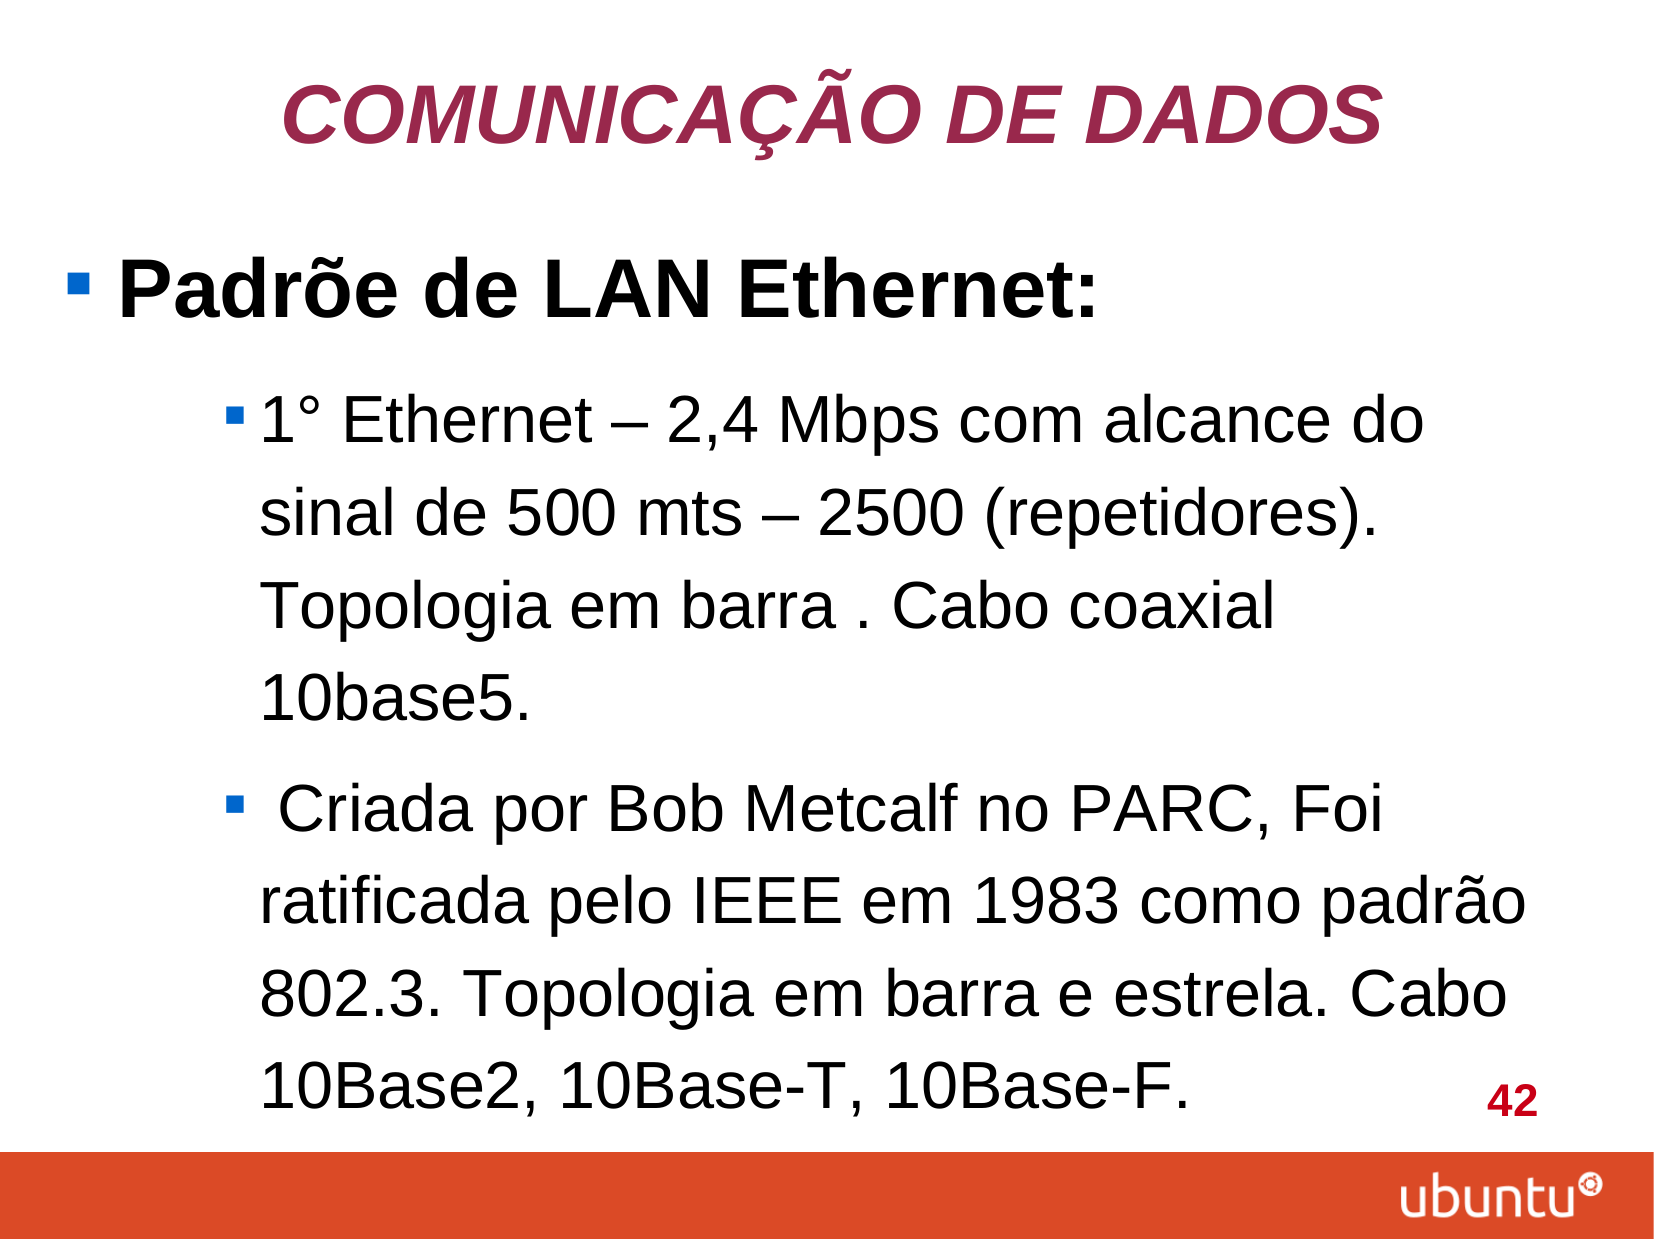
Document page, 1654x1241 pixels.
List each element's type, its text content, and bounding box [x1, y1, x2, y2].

text_box <number> [1473, 1063, 1654, 1134]
title COMUNICAÇÃO DE DADOS [11, 7, 1654, 200]
list Padrõe de LAN Ethernet: 1° Ethernet – 2,4 Mbps com alcance do sinal de 500 mts – 2500 (repetidores). Topologia em barra . Cabo coaxial 10base5. Criada por Bob Metcalf no PARC, Foi ratificada pelo IEEE em 1983 como padrão 802.3. Topologia em barra e estrela. Cabo 10Base2, 10Base-T, 10Base-F. [47, 219, 1536, 1152]
picture [0, 1152, 1654, 1239]
